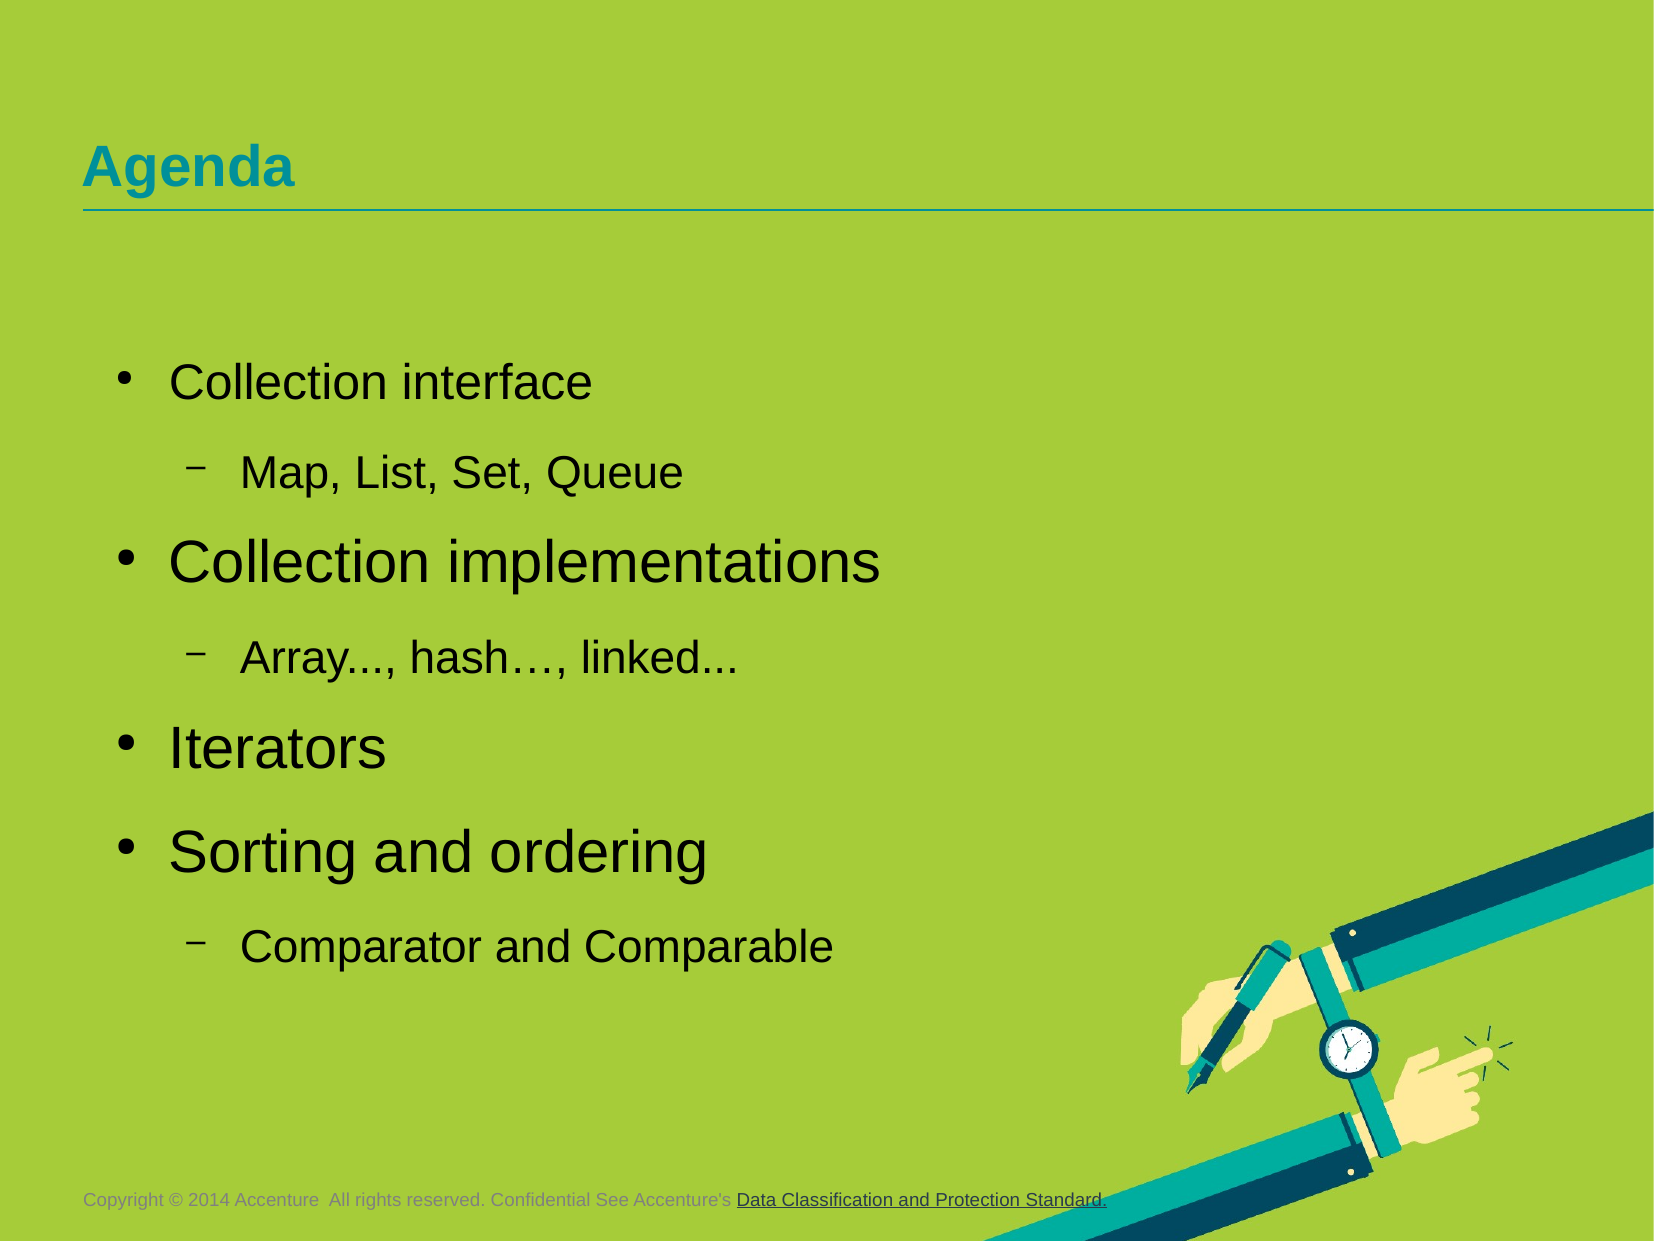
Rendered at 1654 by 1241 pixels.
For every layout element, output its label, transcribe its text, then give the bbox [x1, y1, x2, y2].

picture [1347, 1167, 1354, 1175]
picture [0, 0, 1654, 1241]
title Agenda [81, 56, 1654, 199]
picture [1186, 848, 1654, 1241]
list Collection interface Map, List, Set, Queue Collection implementations Array..., hash…, linked... Iterators Sorting and ordering Comparator and Comparable [97, 342, 1587, 1164]
